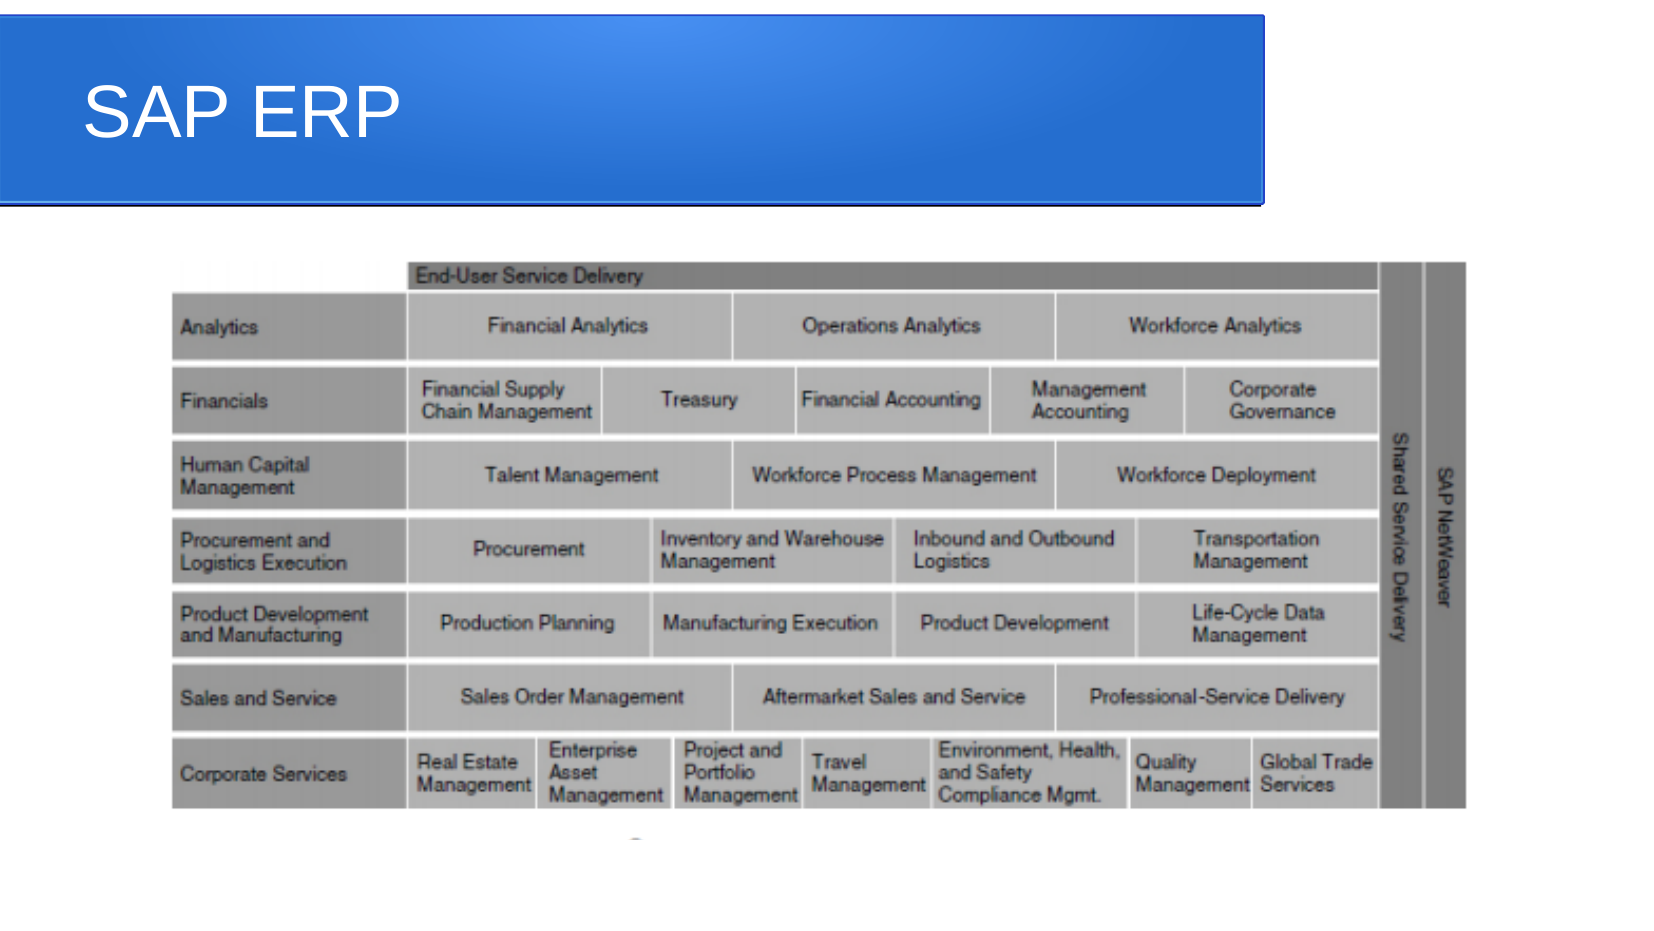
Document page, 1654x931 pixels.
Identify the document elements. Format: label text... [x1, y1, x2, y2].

title SAP ERP [82, 35, 1235, 189]
picture [158, 231, 1494, 840]
